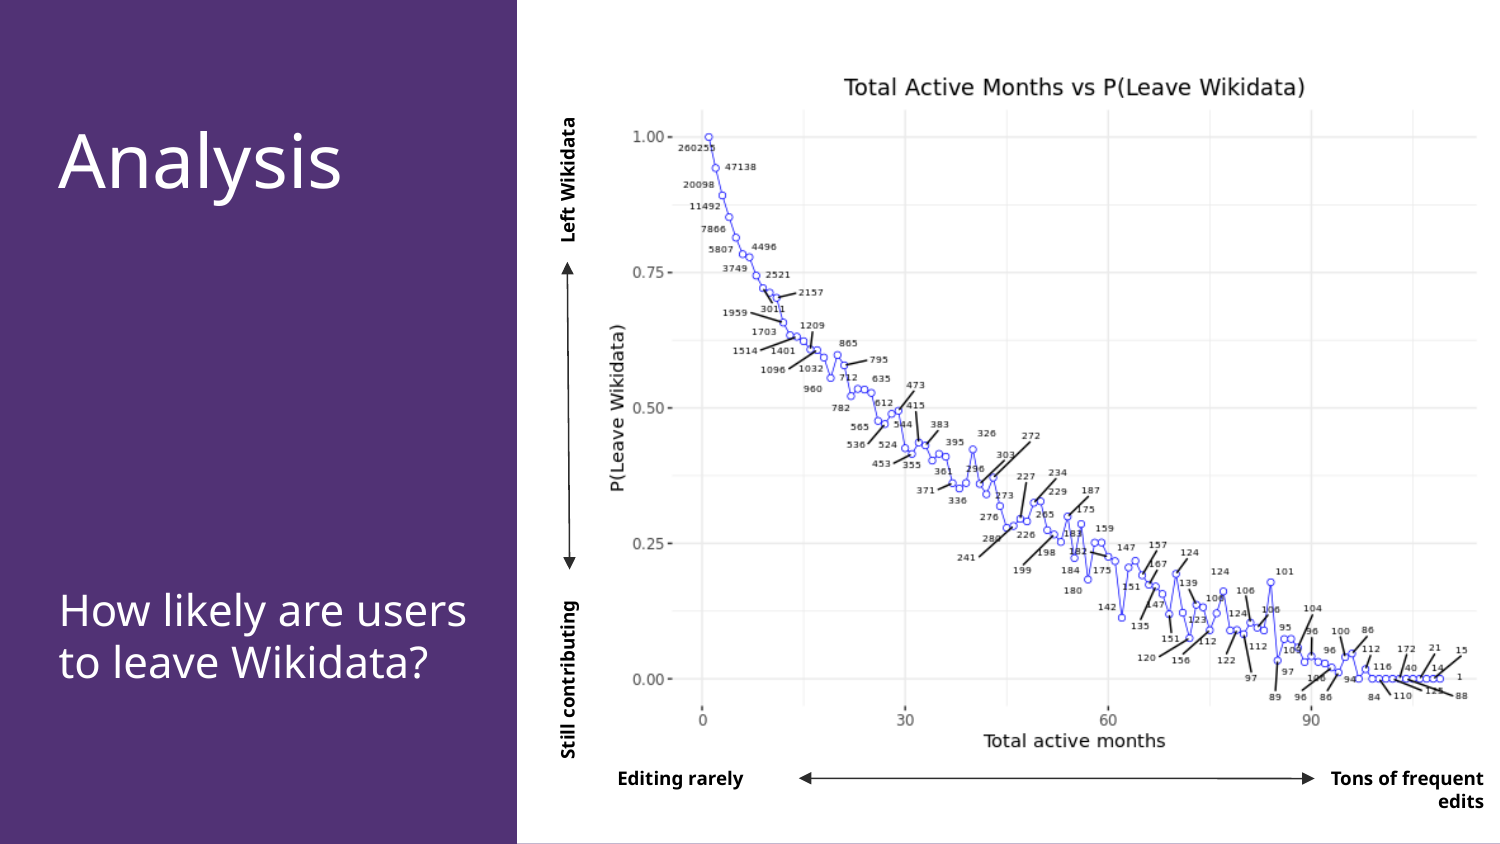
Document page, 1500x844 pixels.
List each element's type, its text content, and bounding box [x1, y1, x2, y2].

title Analysis [43, 98, 485, 540]
text_box Editing rarely [602, 751, 824, 805]
text_box Tons of frequent edits [1277, 751, 1499, 827]
text_box Left Wikidata [540, 102, 594, 325]
text_box Still contributing [540, 552, 594, 775]
picture [602, 70, 1486, 760]
subtitle How likely are users to leave Wikidata? [43, 567, 507, 770]
